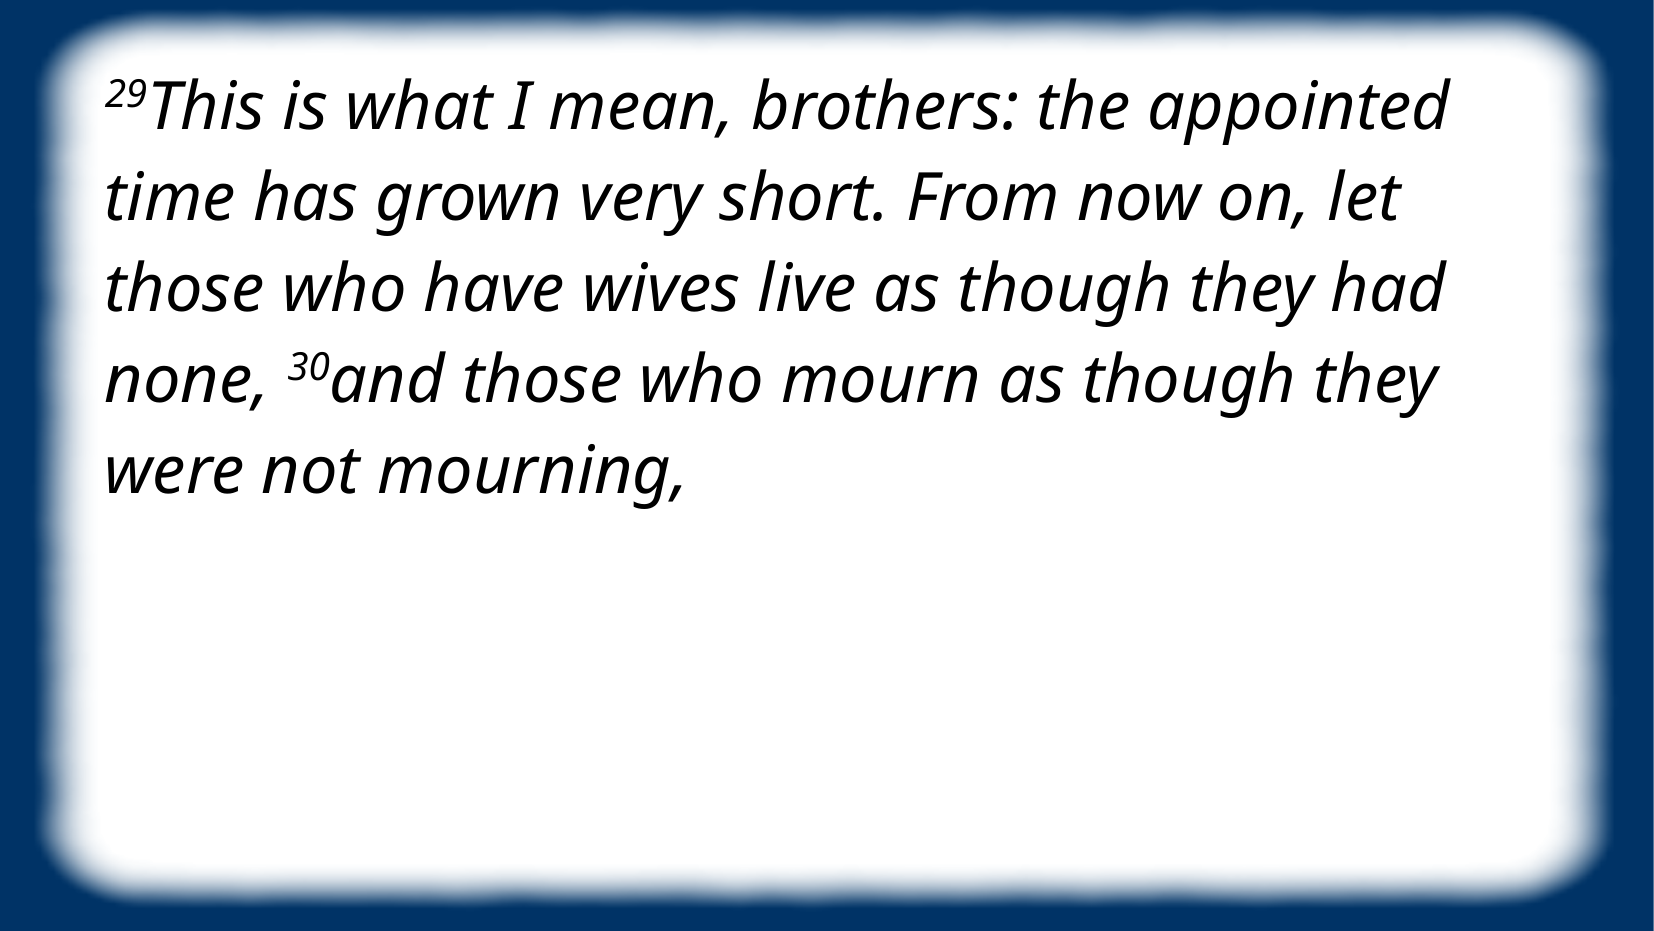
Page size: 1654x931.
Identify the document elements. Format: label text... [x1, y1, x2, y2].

text_box 29This is what I mean, brothers: the appointed time has grown very short. From now on, let those who have wives live as though they had none, 30and those who mourn as though they were not mourning, [90, 51, 1561, 511]
picture [0, 0, 1654, 931]
